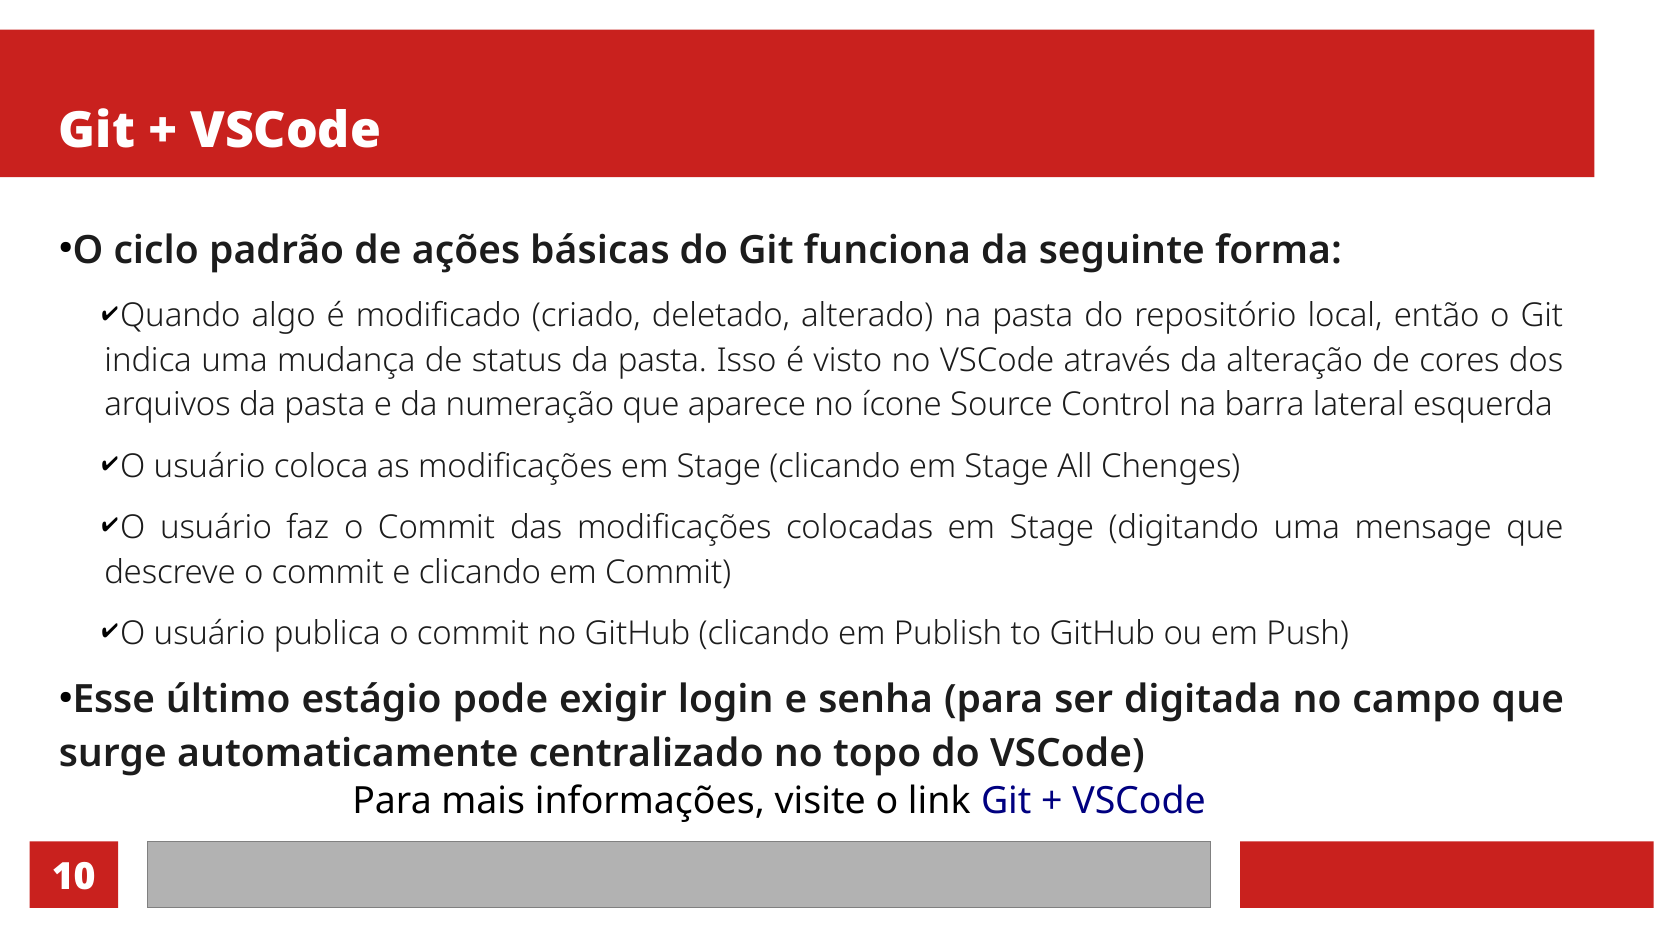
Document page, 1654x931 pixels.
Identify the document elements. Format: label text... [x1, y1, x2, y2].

text_box Para mais informações, visite o link Git + VSCode [337, 766, 1300, 826]
title Git + VSCode [59, 44, 1595, 163]
list O ciclo padrão de ações básicas do Git funciona da seguinte forma: Quando algo é modificado (criado, deletado, alterado) na pasta do repositório local, então o Git indica uma mudança de status da pasta. Isso é visto no VSCode através da alteração de cores dos arquivos da pasta e da numeração que aparece no ícone Source Control na barra lateral esquerda O usuário coloca as modificações em Stage (clicando em Stage All Chenges) O usuário faz o Commit das modificações colocadas em Stage (digitando uma mensage que descreve o commit e clicando em Commit) O usuário publica o commit no GitHub (clicando em Publish to GitHub ou em Push) Esse último estágio pode exigir login e senha (para ser digitada no campo que surge automaticamente centralizado no topo do VSCode) [59, 221, 1565, 798]
